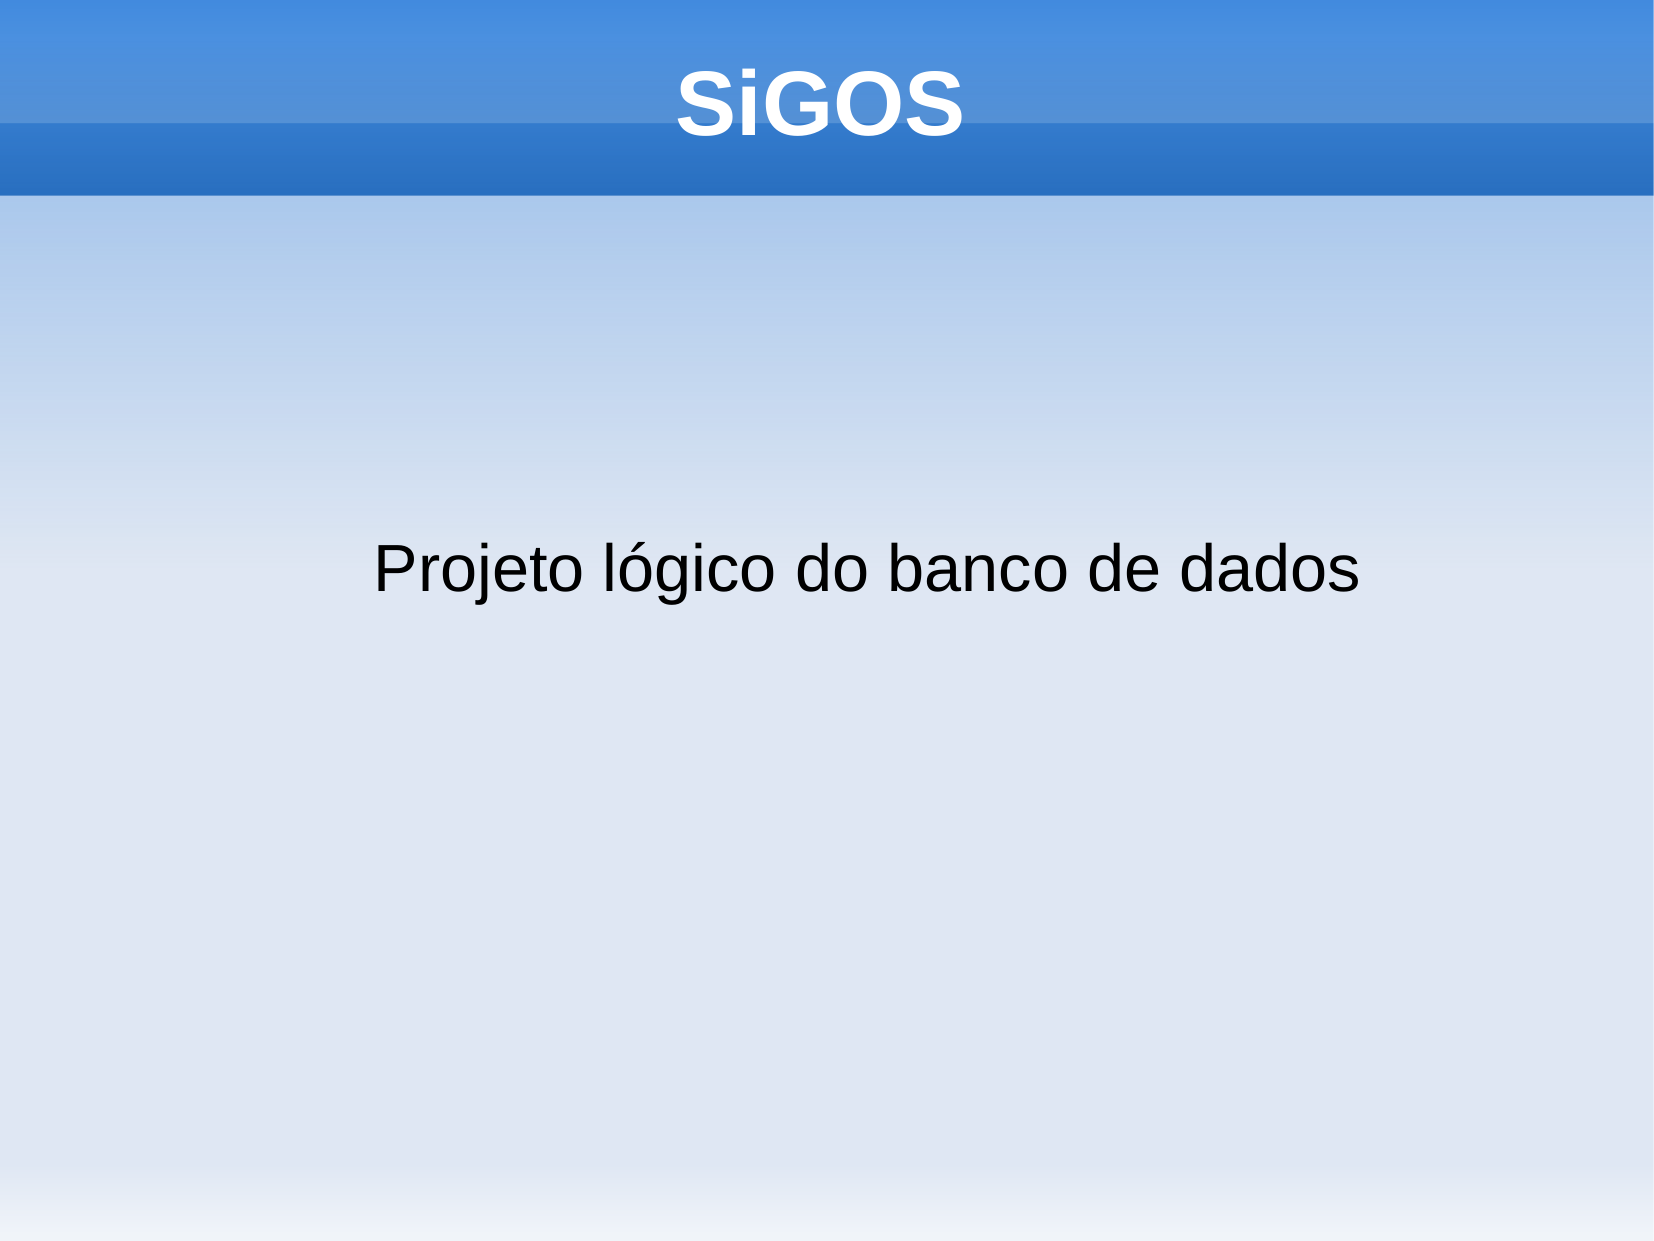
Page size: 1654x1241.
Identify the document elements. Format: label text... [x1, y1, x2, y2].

picture [0, 0, 1654, 1241]
list Projeto lógico do banco de dados [88, 531, 1577, 607]
title SiGOS [76, 0, 1565, 208]
